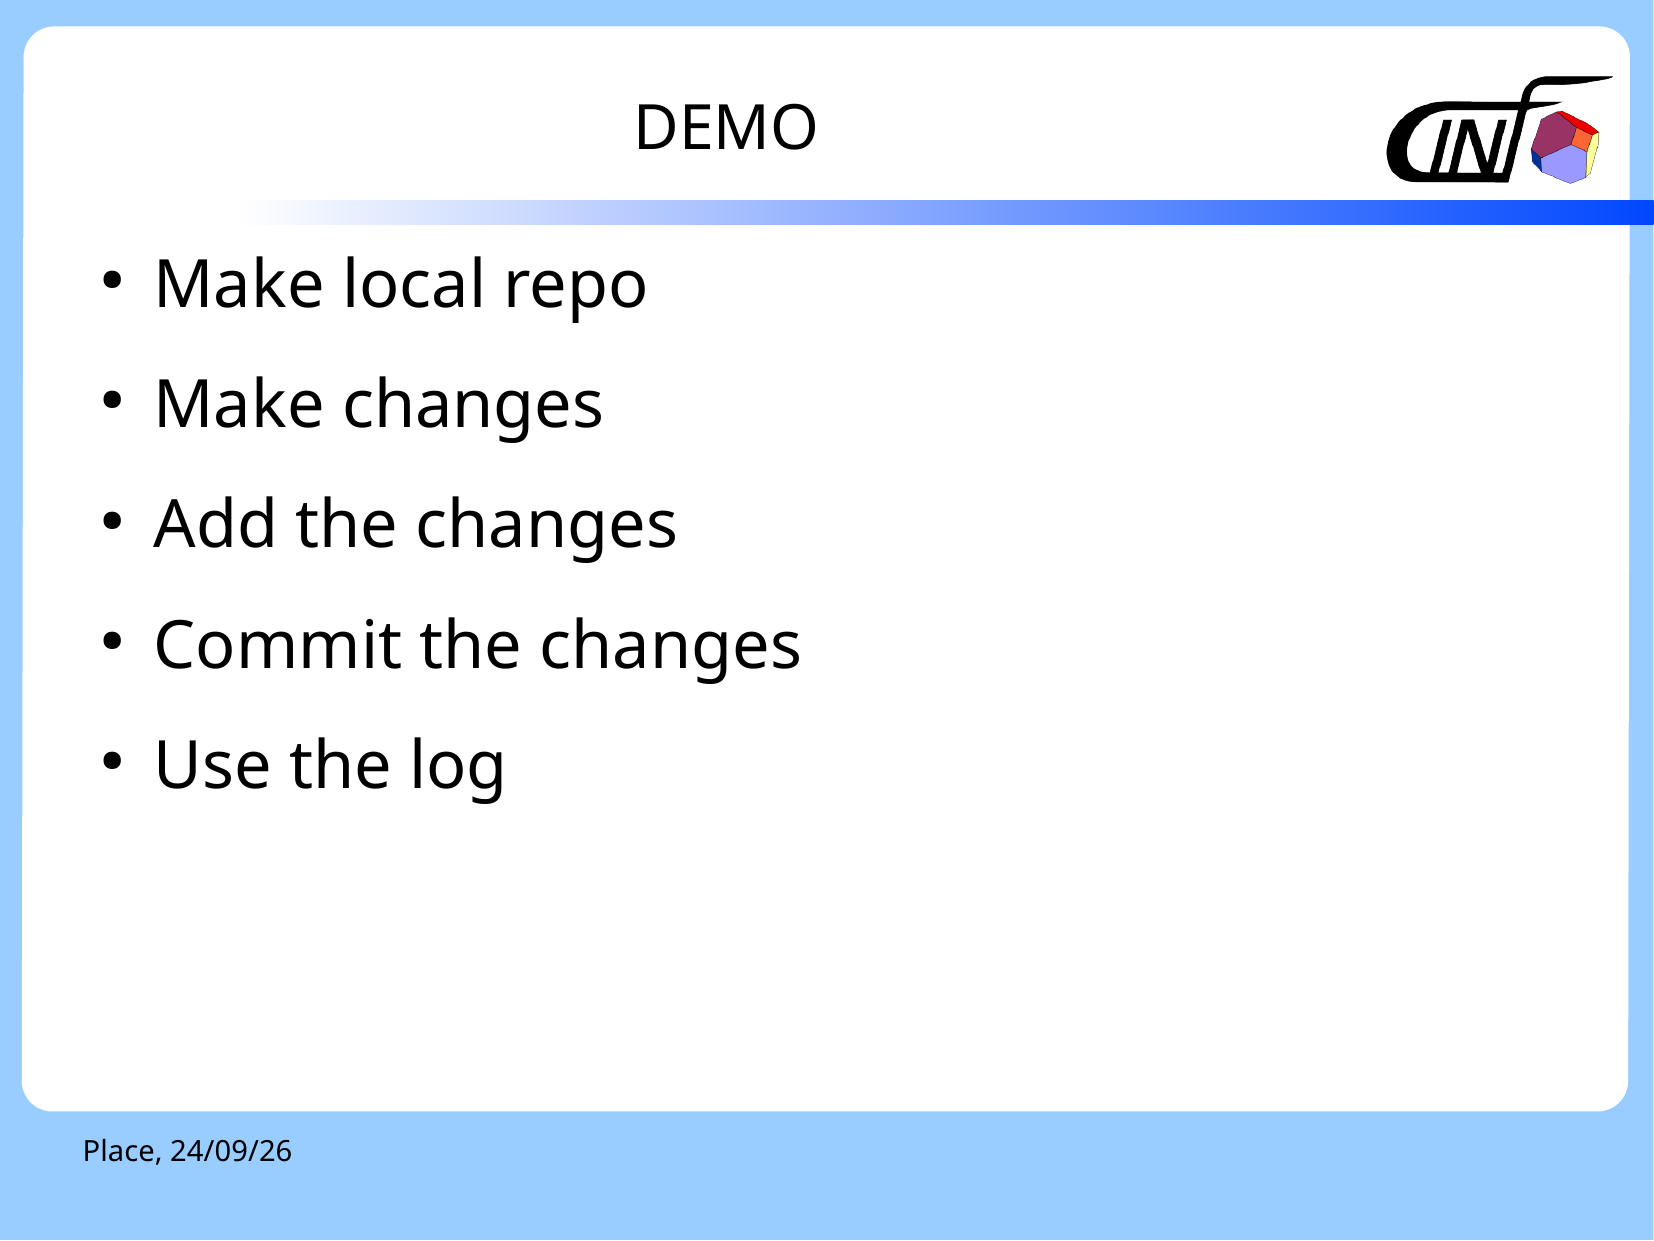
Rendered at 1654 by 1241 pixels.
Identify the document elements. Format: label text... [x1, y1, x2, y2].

picture [1386, 76, 1613, 184]
title DEMO [82, 49, 1371, 201]
list Make local repo Make changes Add the changes Commit the changes Use the log [82, 236, 1583, 1055]
